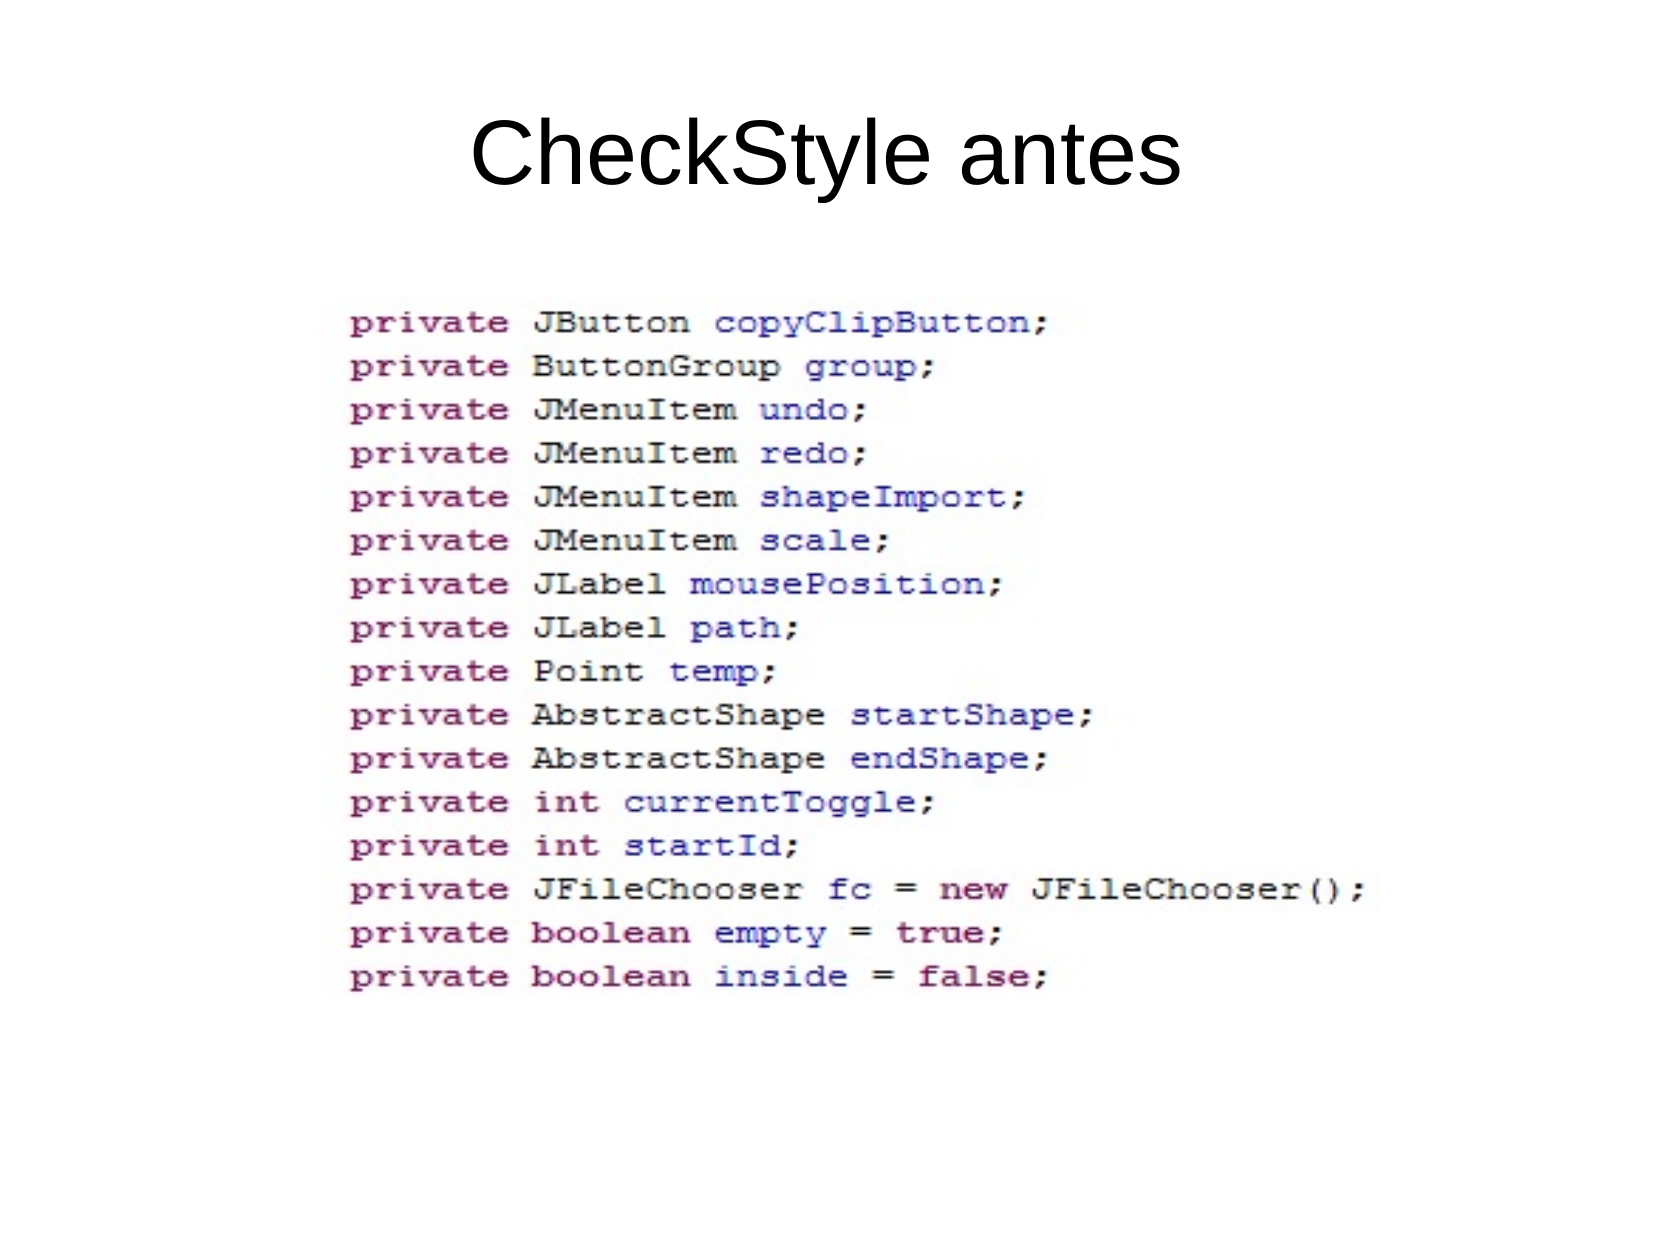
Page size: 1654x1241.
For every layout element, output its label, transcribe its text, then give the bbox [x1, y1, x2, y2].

title CheckStyle antes [82, 49, 1571, 257]
picture [318, 297, 1382, 1010]
